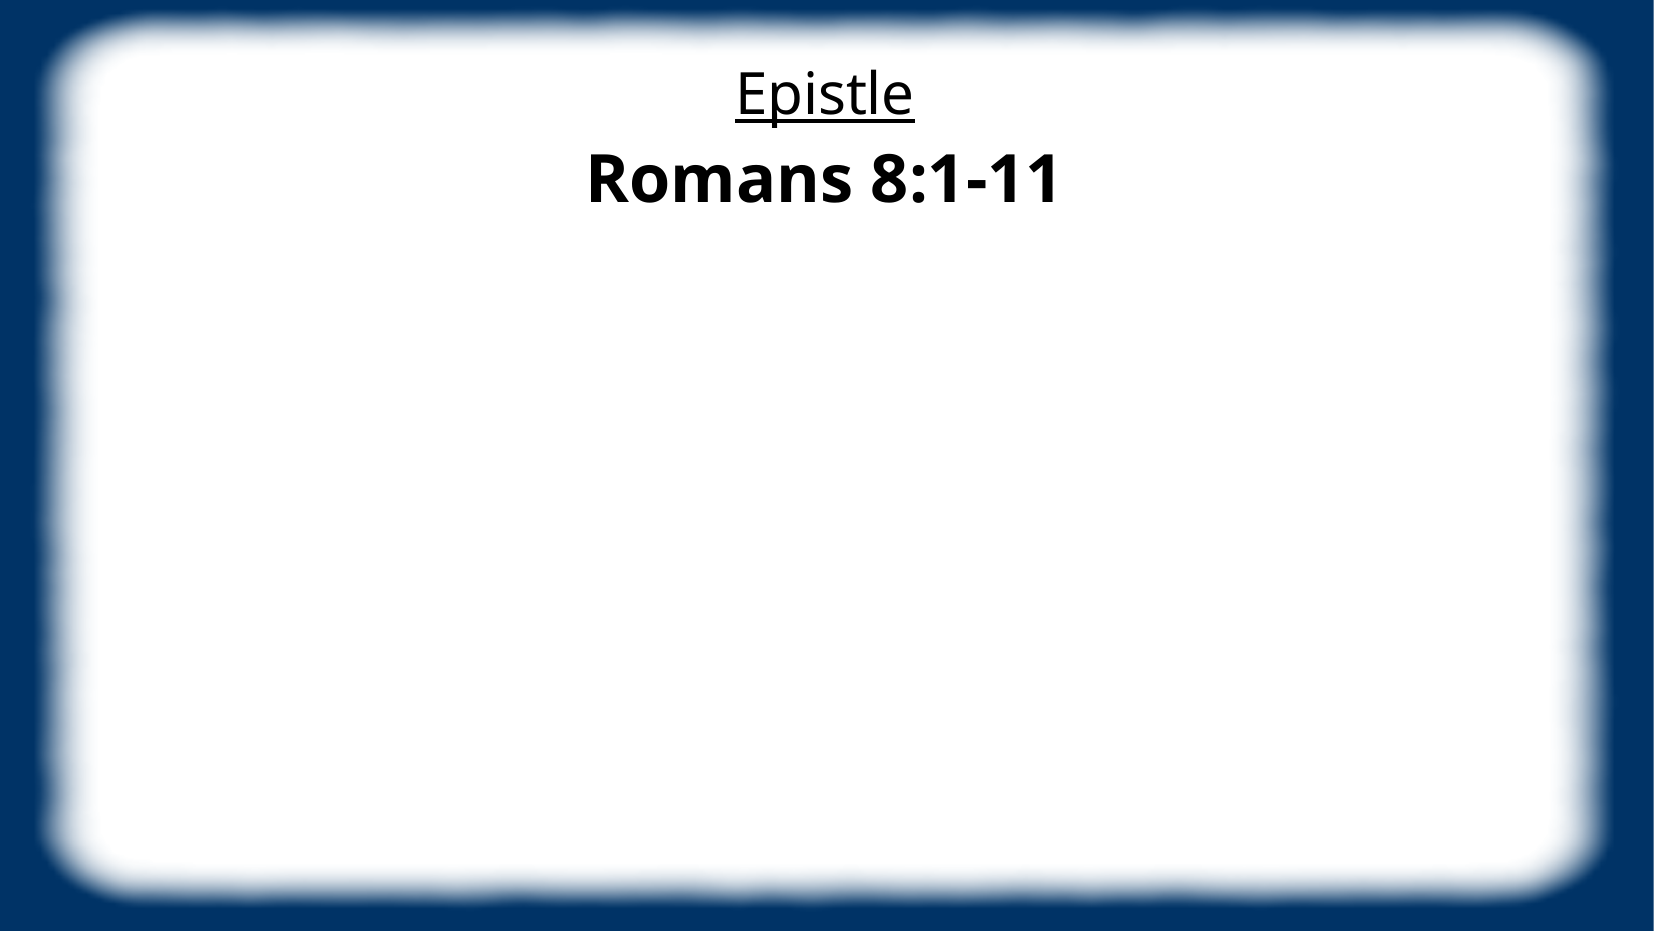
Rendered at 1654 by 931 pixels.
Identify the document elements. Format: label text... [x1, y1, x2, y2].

text_box Epistle Romans 8:1-11 [90, 45, 1561, 226]
picture [0, 0, 1654, 931]
